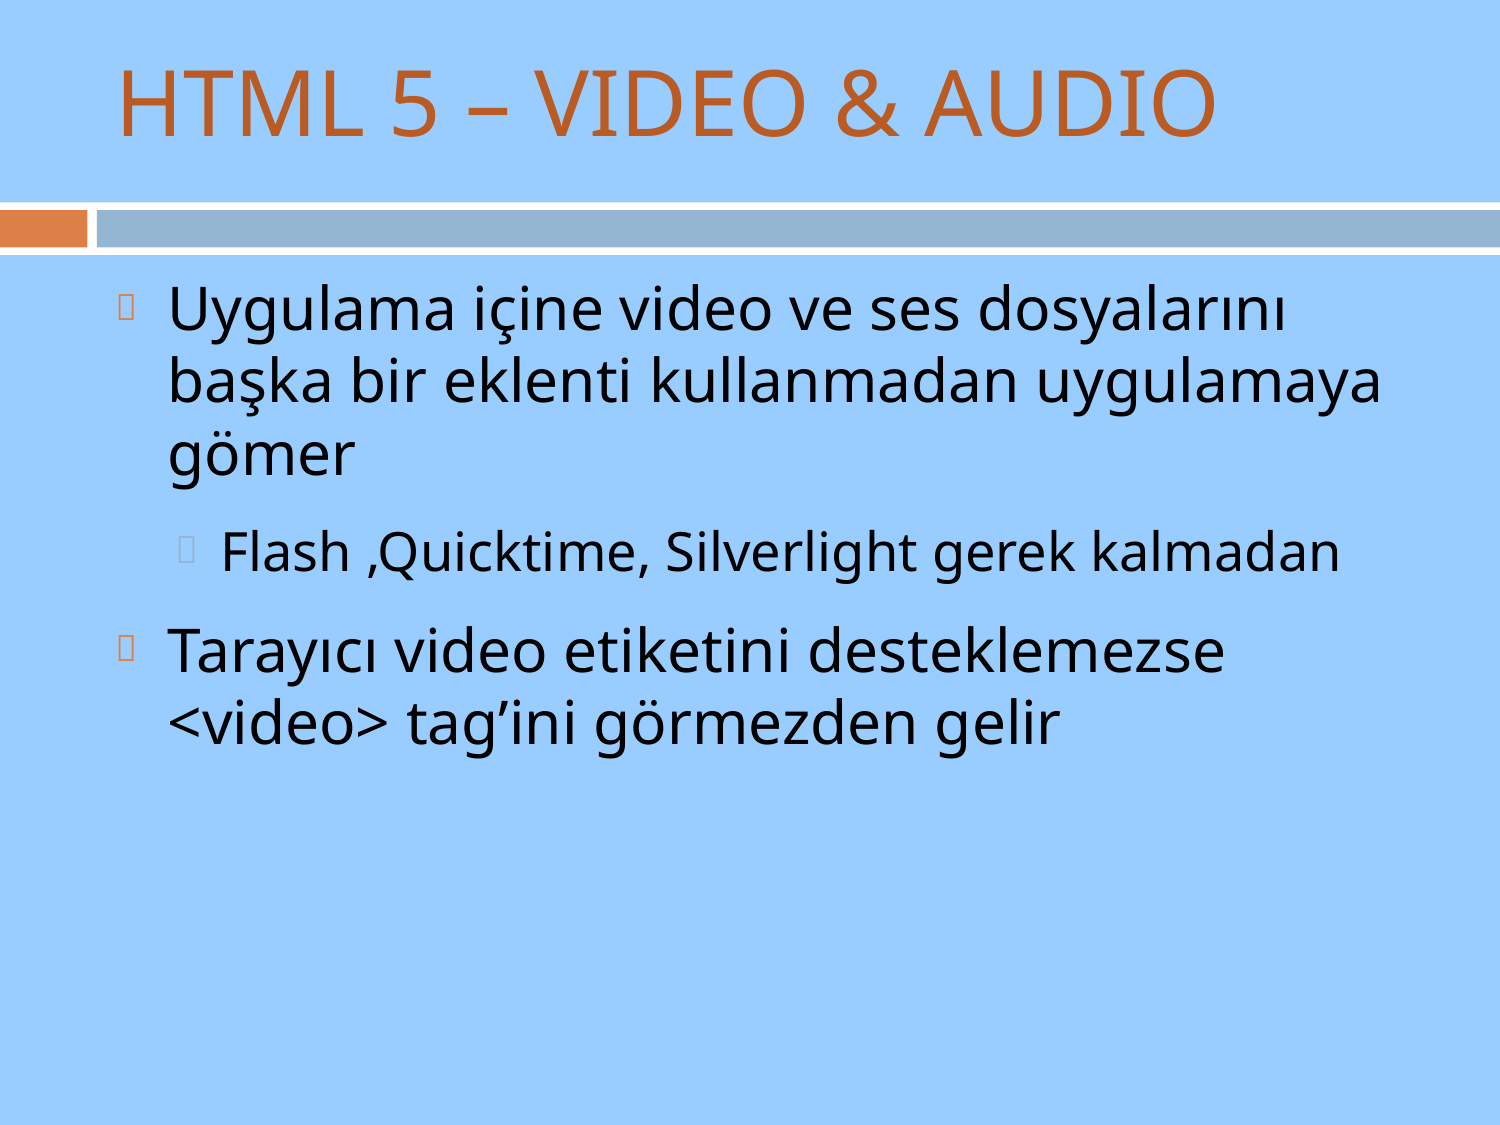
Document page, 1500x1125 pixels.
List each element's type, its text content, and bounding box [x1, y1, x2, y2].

title HTML 5 – VIDEO & AUDIO [100, 37, 1438, 200]
list Uygulama içine video ve ses dosyalarını başka bir eklenti kullanmadan uygulamaya gömer Flash ,Quicktime, Silverlight gerek kalmadan Tarayıcı video etiketini desteklemezse <video> tag’ini görmezden gelir [100, 262, 1438, 1000]
